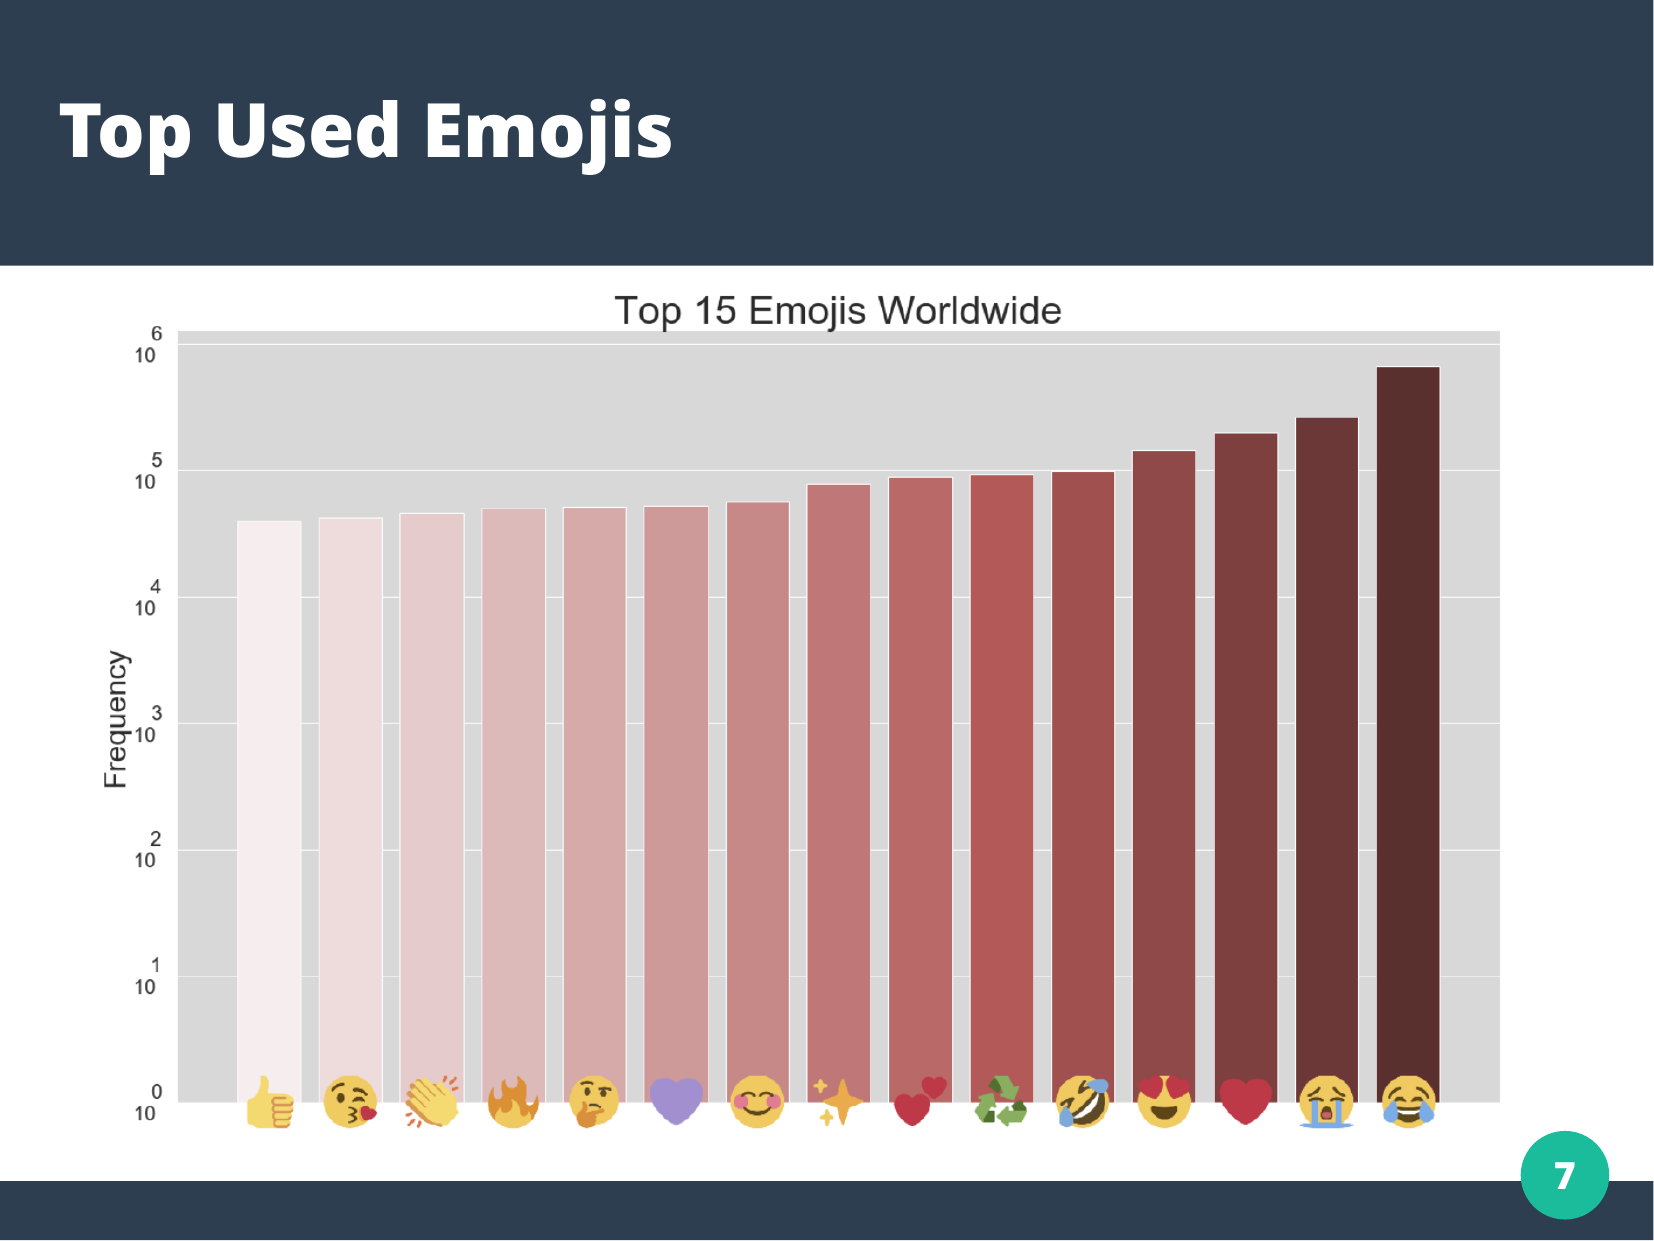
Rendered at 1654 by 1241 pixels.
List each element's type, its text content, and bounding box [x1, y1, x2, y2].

picture [86, 287, 1526, 1152]
title Top Used Emojis [59, 49, 1595, 207]
